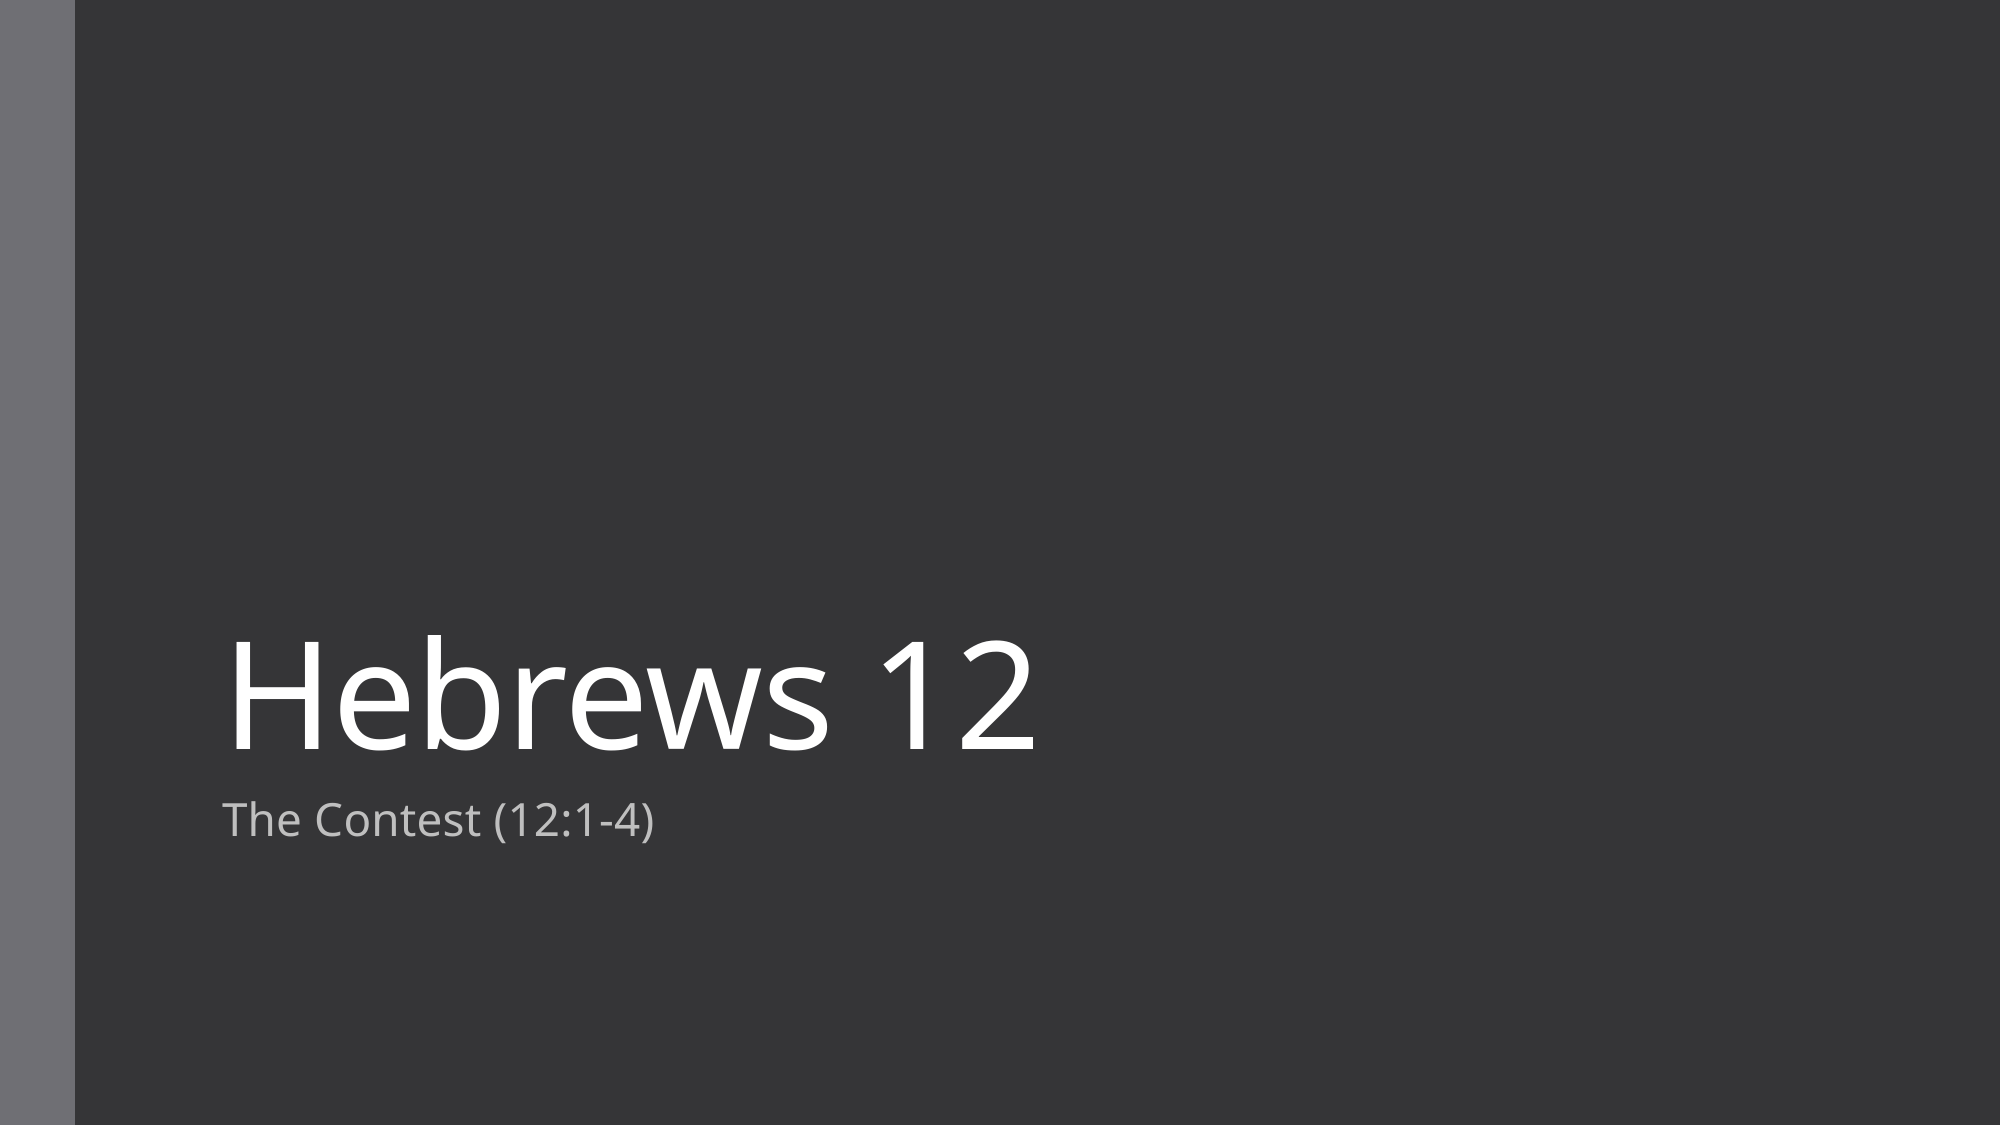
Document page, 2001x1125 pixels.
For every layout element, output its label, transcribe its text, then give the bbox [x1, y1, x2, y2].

title Hebrews 12 [206, 124, 1752, 787]
subtitle The Contest (12:1-4) [206, 787, 1752, 1066]
